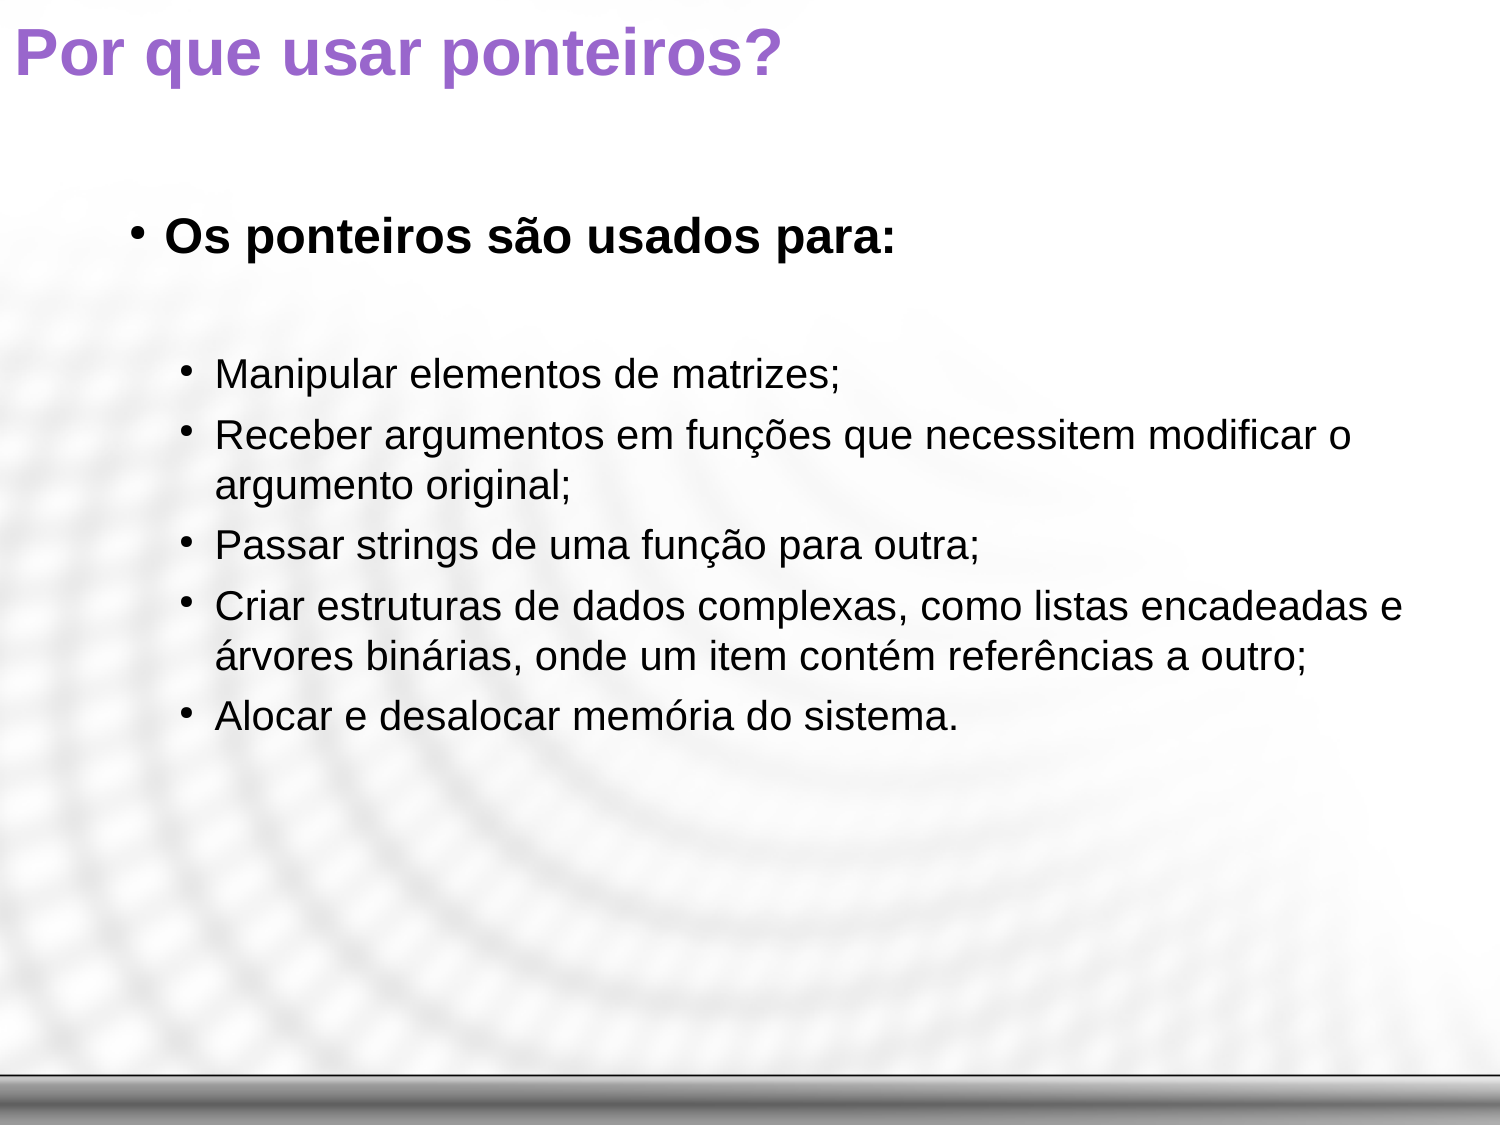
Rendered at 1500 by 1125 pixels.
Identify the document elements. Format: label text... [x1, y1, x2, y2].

list Os ponteiros são usados para: Manipular elementos de matrizes; Receber argumentos em funções que necessitem modificar o argumento original; Passar strings de uma função para outra; Criar estruturas de dados complexas, como listas encadeadas e árvores binárias, onde um item contém referências a outro; Alocar e desalocar memória do sistema. [58, 196, 1442, 1036]
picture [0, 0, 1500, 1125]
title Por que usar ponteiros? [0, 0, 1353, 102]
